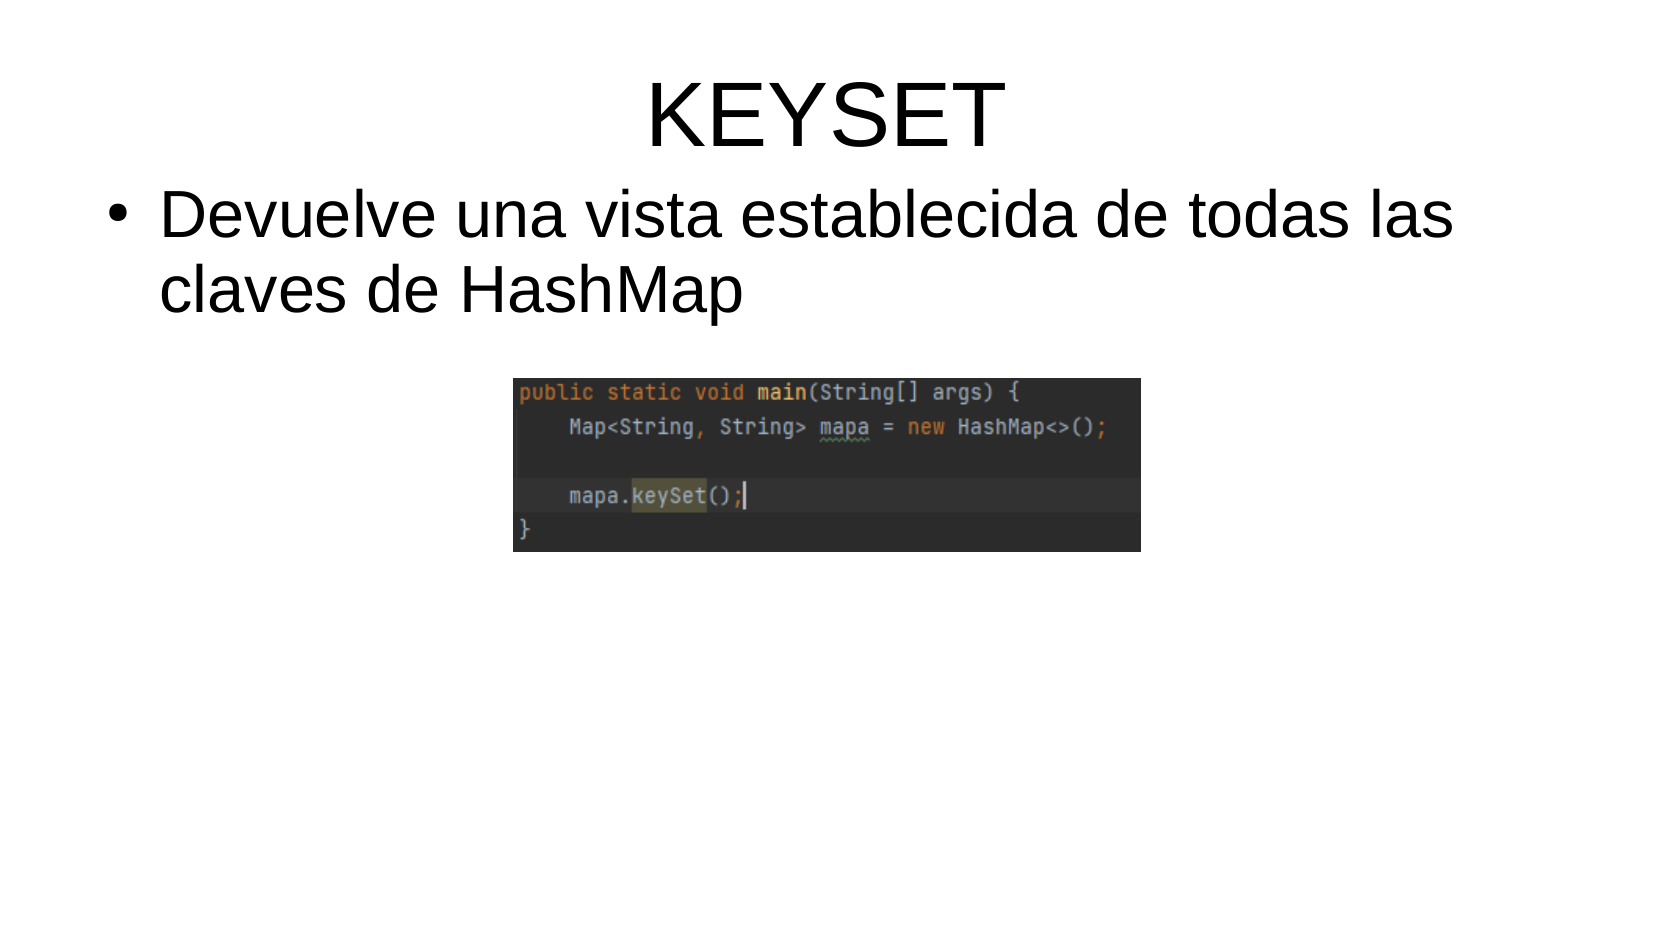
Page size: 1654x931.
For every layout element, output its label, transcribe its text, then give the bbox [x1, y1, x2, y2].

list Devuelve una vista establecida de todas las claves de HashMap [88, 177, 1577, 717]
picture [513, 378, 1141, 552]
title KEYSET [82, 37, 1571, 193]
